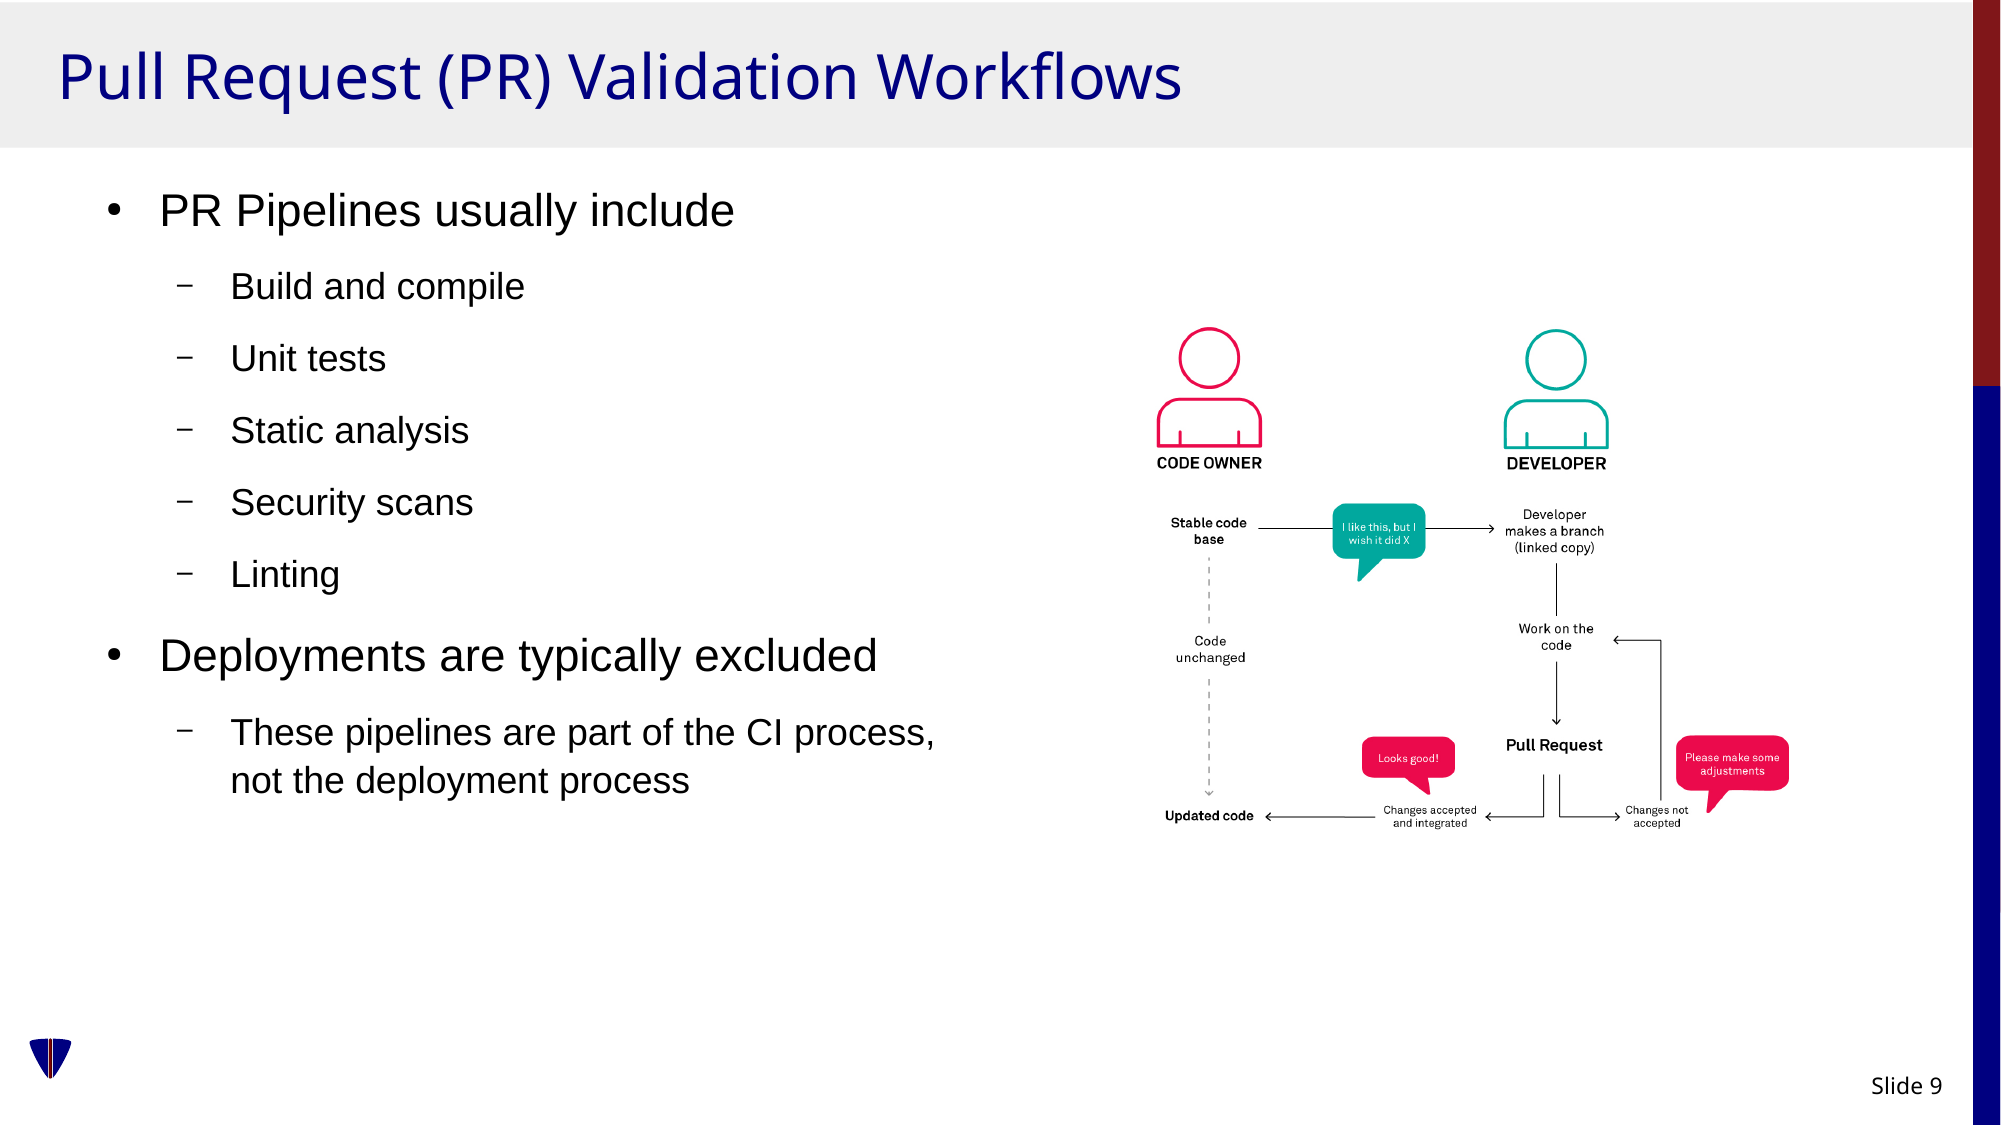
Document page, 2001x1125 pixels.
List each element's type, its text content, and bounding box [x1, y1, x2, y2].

title Pull Request (PR) Validation Workflows [0, 2, 1973, 148]
list PR Pipelines usually include Build and compile Unit tests Static analysis Security scans Linting Deployments are typically excluded These pipelines are part of the CI process, not the deployment process [88, 177, 975, 1034]
picture [1151, 295, 1789, 864]
